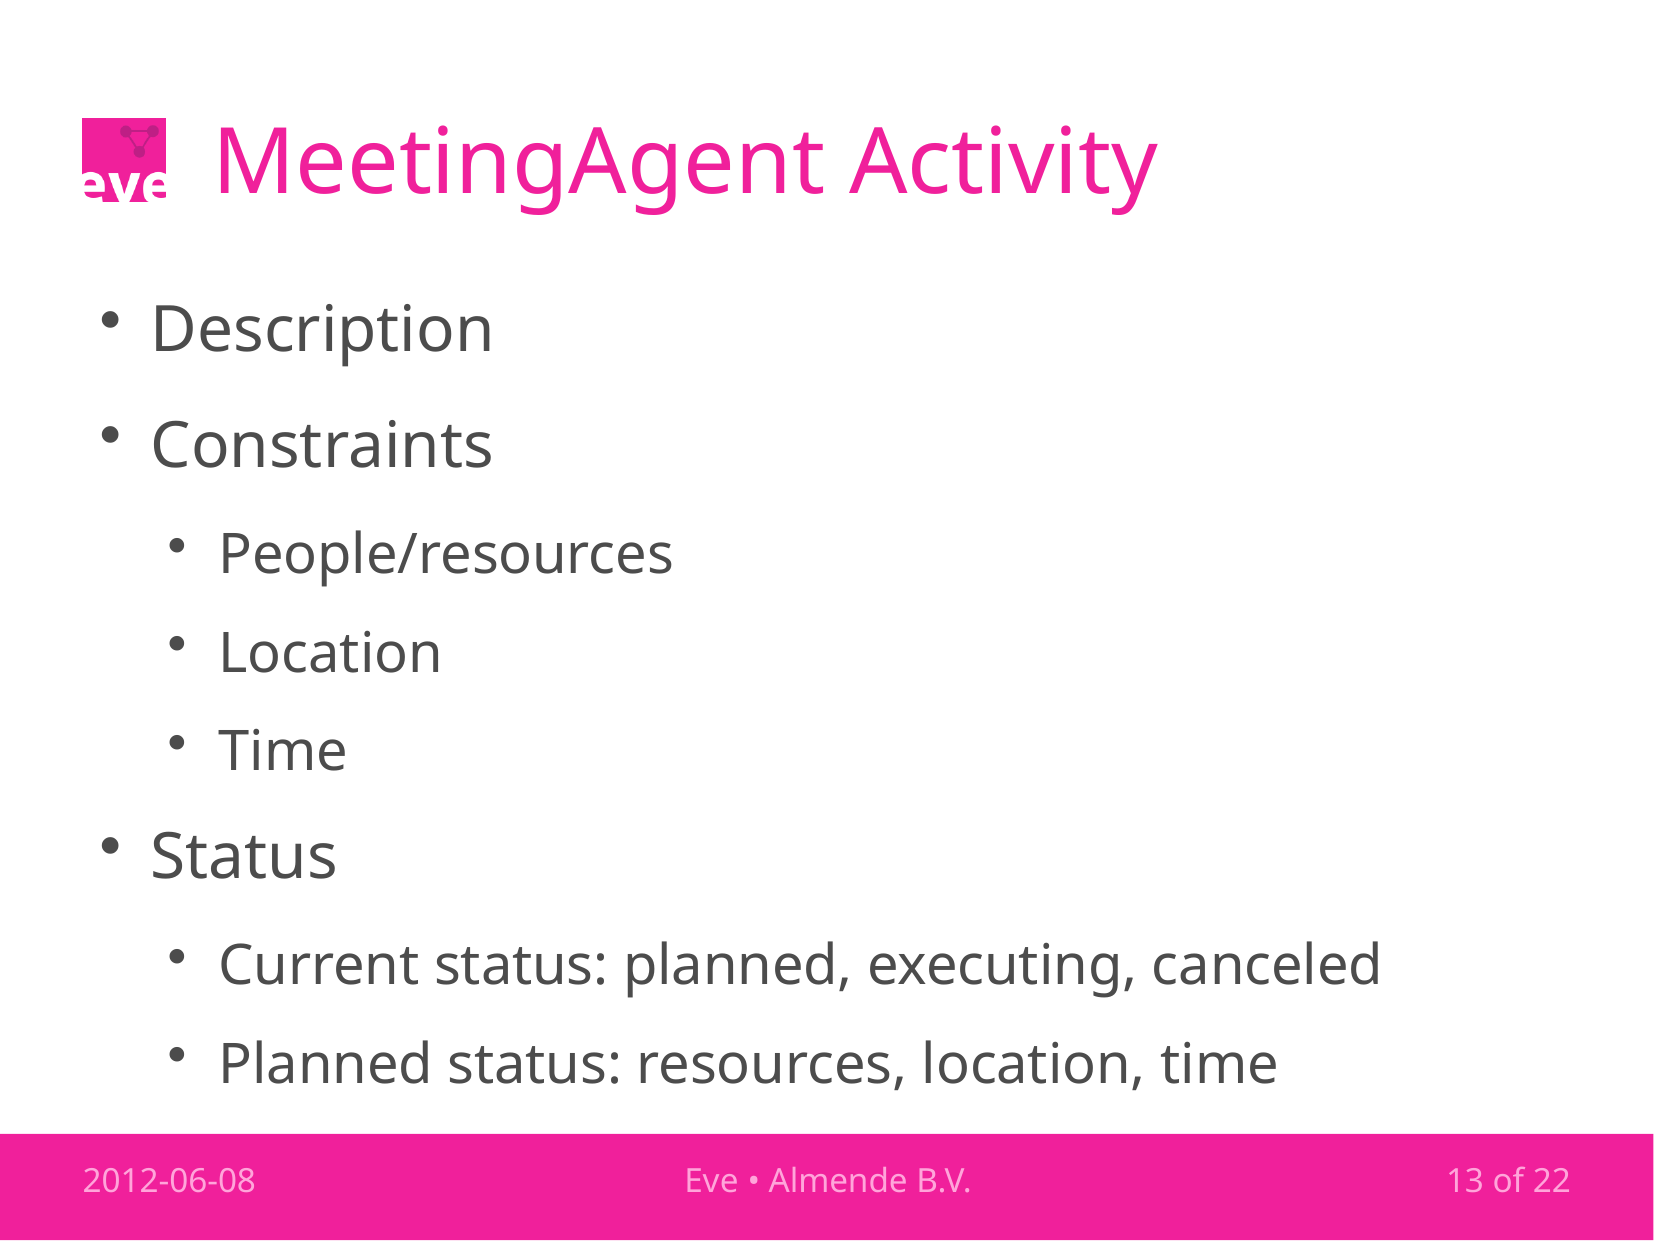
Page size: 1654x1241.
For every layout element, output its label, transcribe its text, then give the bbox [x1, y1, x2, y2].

list Description Constraints People/resources Location Time Status Current status: planned, executing, canceled Planned status: resources, location, time [82, 283, 1571, 1102]
picture [82, 118, 166, 202]
title MeetingAgent Activity [212, 102, 1571, 215]
